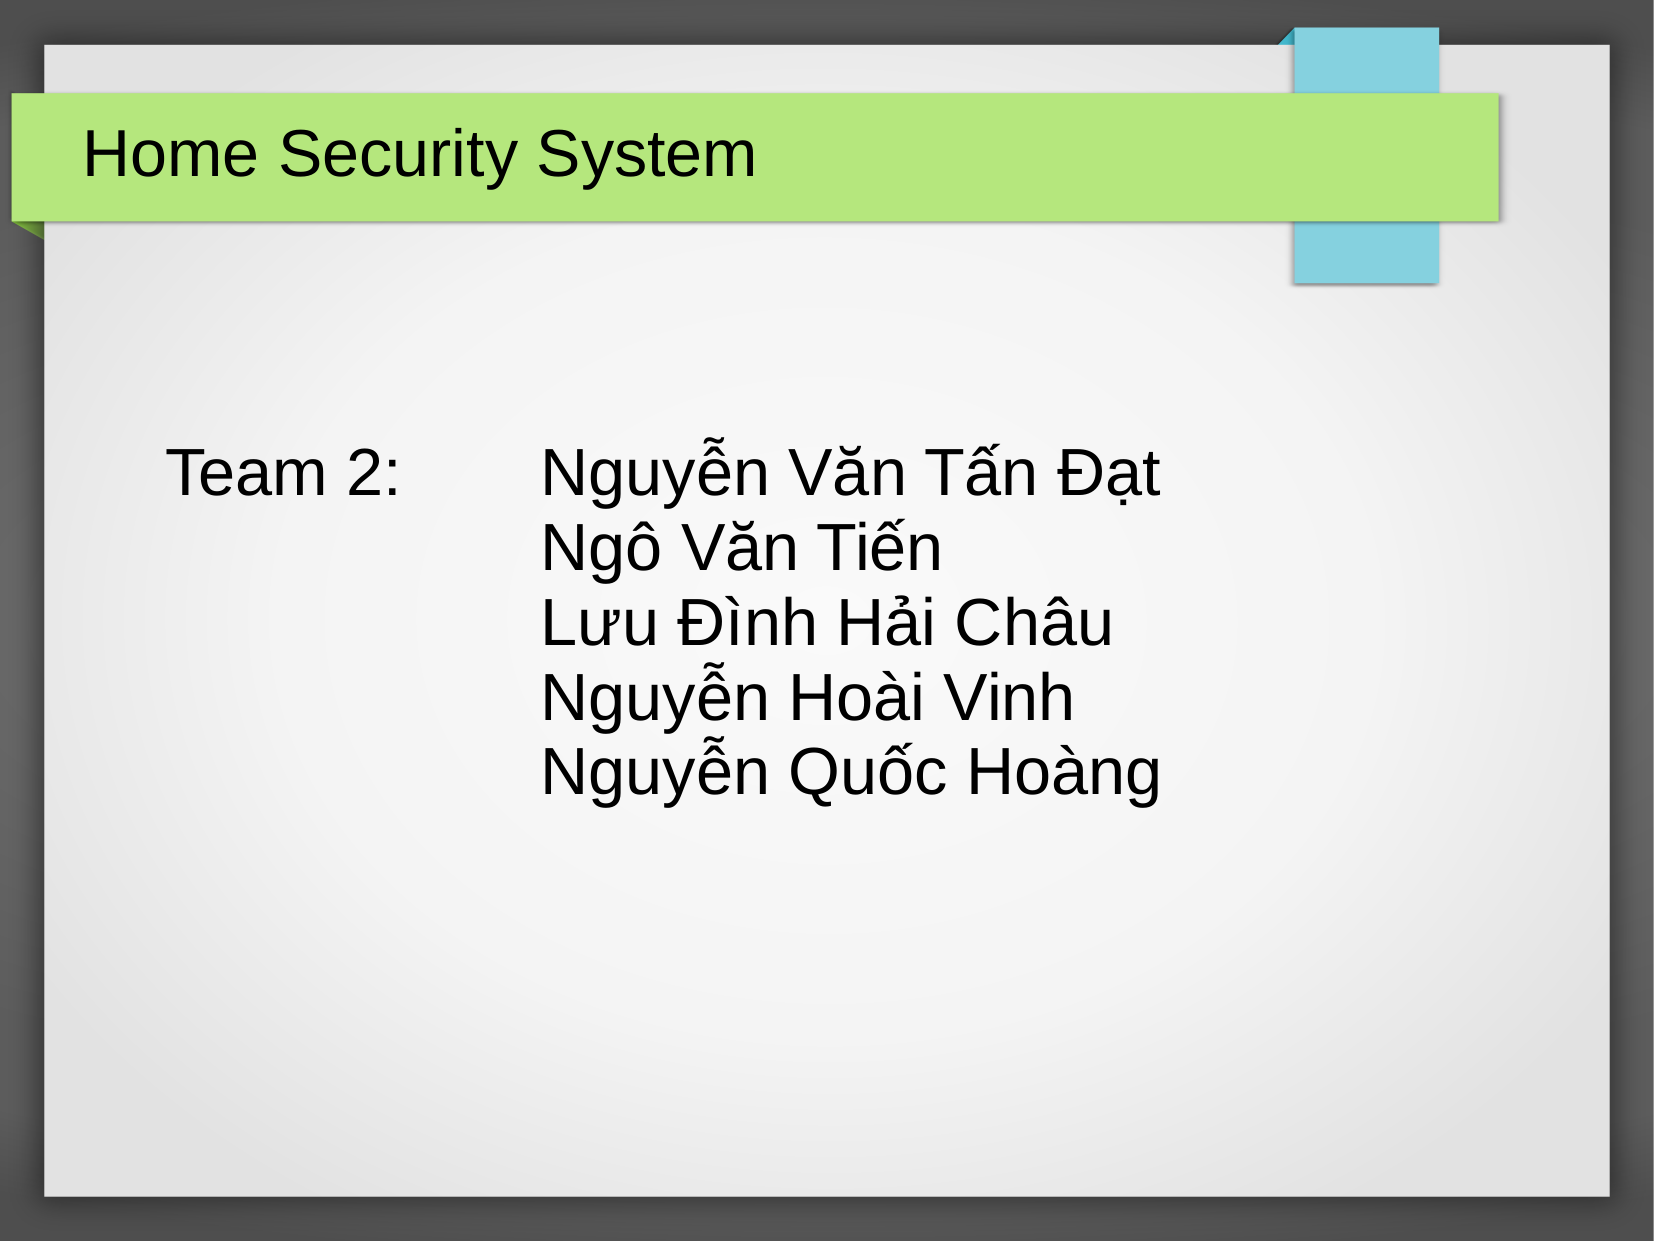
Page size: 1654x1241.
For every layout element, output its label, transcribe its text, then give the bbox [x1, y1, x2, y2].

subtitle Team 2: Nguyễn Văn Tấn Đạt Ngô Văn Tiến Lưu Đình Hải Châu Nguyễn Hoài Vinh Nguyễn Quốc Hoàng [165, 300, 1654, 1020]
title Home Security System [82, 94, 1264, 213]
picture [0, 0, 1654, 1241]
